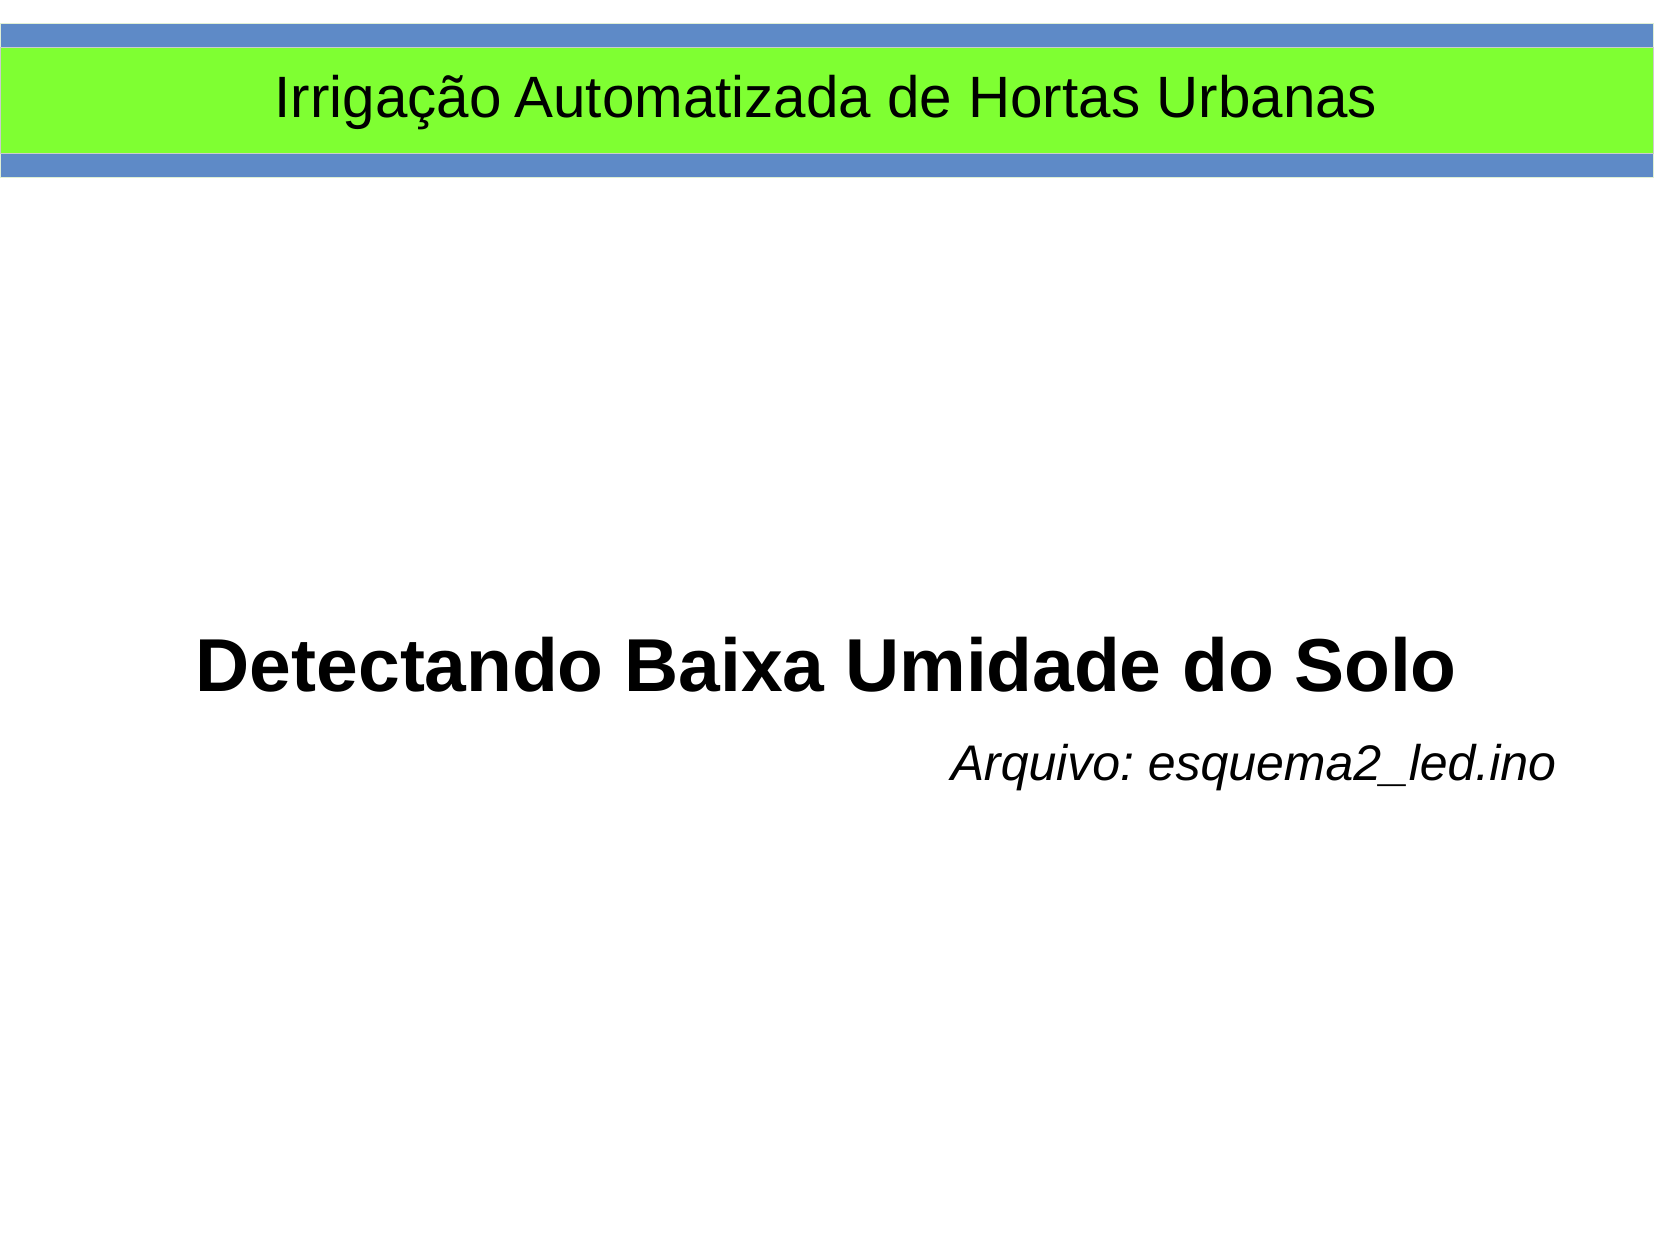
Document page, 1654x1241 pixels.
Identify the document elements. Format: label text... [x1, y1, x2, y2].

title Irrigação Automatizada de Hortas Urbanas [200, 41, 1512, 154]
text_box Detectando Baixa Umidade do Solo Arquivo: esquema2_led.ino [82, 574, 1571, 757]
text_box [0, 23, 1654, 178]
